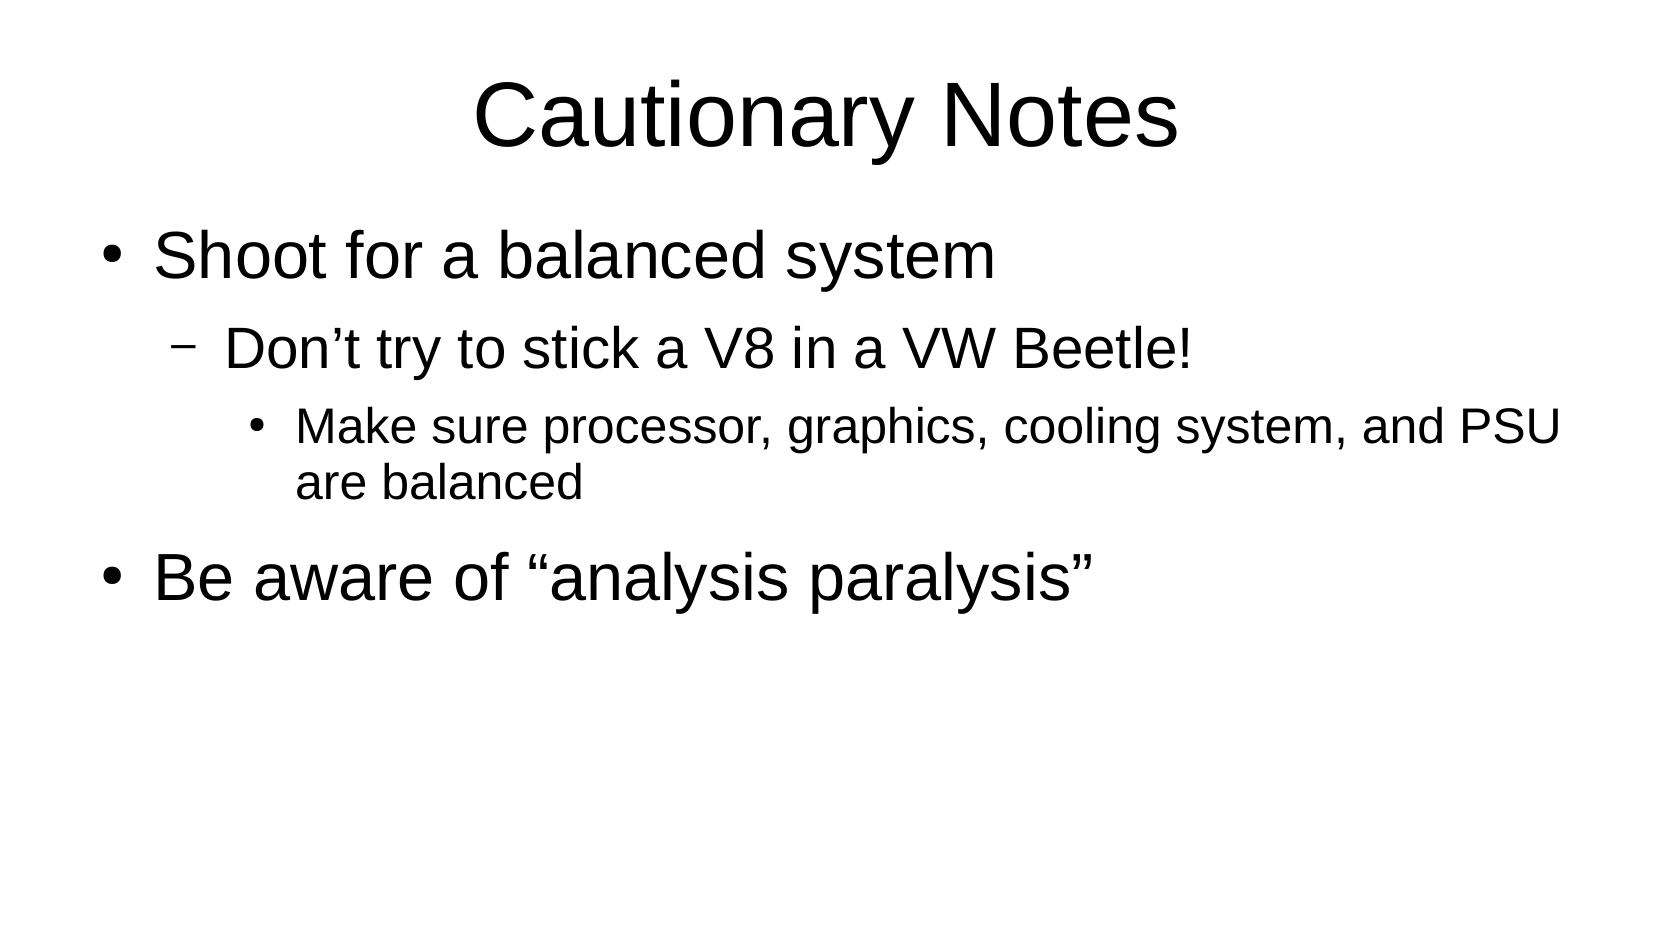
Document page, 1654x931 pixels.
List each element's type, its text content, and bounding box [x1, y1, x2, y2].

title Cautionary Notes [82, 37, 1571, 193]
list Shoot for a balanced system Don’t try to stick a V8 in a VW Beetle! Make sure processor, graphics, cooling system, and PSU are balanced Be aware of “analysis paralysis” [82, 217, 1571, 758]
